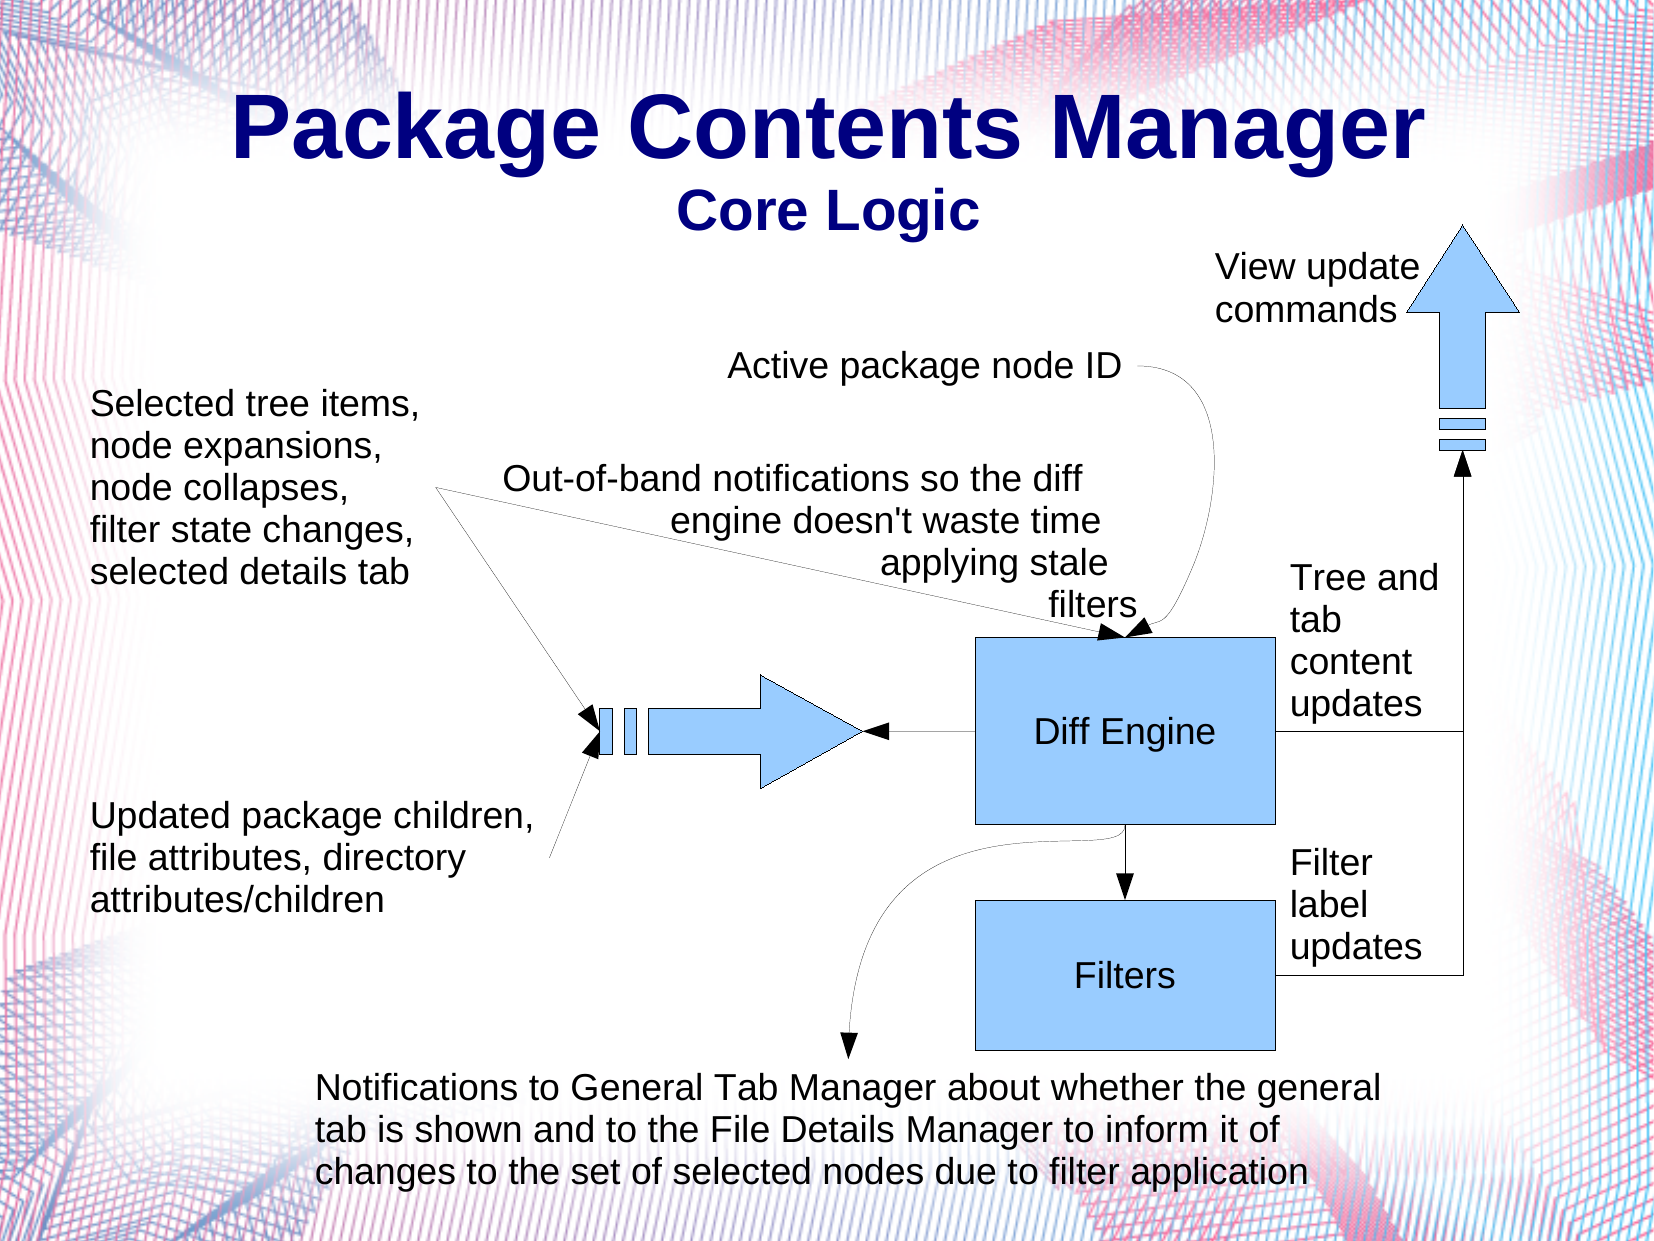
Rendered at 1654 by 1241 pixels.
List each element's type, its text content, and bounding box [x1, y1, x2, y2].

text_box Selected tree items, node expansions, node collapses, filter state changes, selected details tab [75, 375, 436, 600]
text_box Filters [975, 900, 1276, 1051]
text_box Out-of-band notifications so the diff engine doesn't waste time applying stale filters [487, 450, 1153, 633]
text_box [1439, 439, 1486, 451]
picture [0, 0, 1654, 1241]
title Package Contents Manager Core Logic [120, 75, 1538, 243]
text_box Filter label updates [1275, 834, 1438, 976]
text_box Updated package children, file attributes, directory attributes/children [75, 787, 550, 929]
text_box [1439, 418, 1486, 430]
text_box [648, 674, 863, 789]
text_box Notifications to General Tab Manager about whether the general tab is shown and to the File Details Manager to inform it of changes to the set of selected nodes due to filter application [300, 1059, 1396, 1201]
text_box [1435, 224, 1520, 409]
text_box Active package node ID [712, 337, 1138, 395]
text_box [624, 708, 637, 755]
text_box Tree and tab content updates [1275, 549, 1455, 732]
text_box Diff Engine [975, 637, 1276, 825]
text_box View update commands [1200, 238, 1435, 338]
text_box [599, 708, 613, 755]
